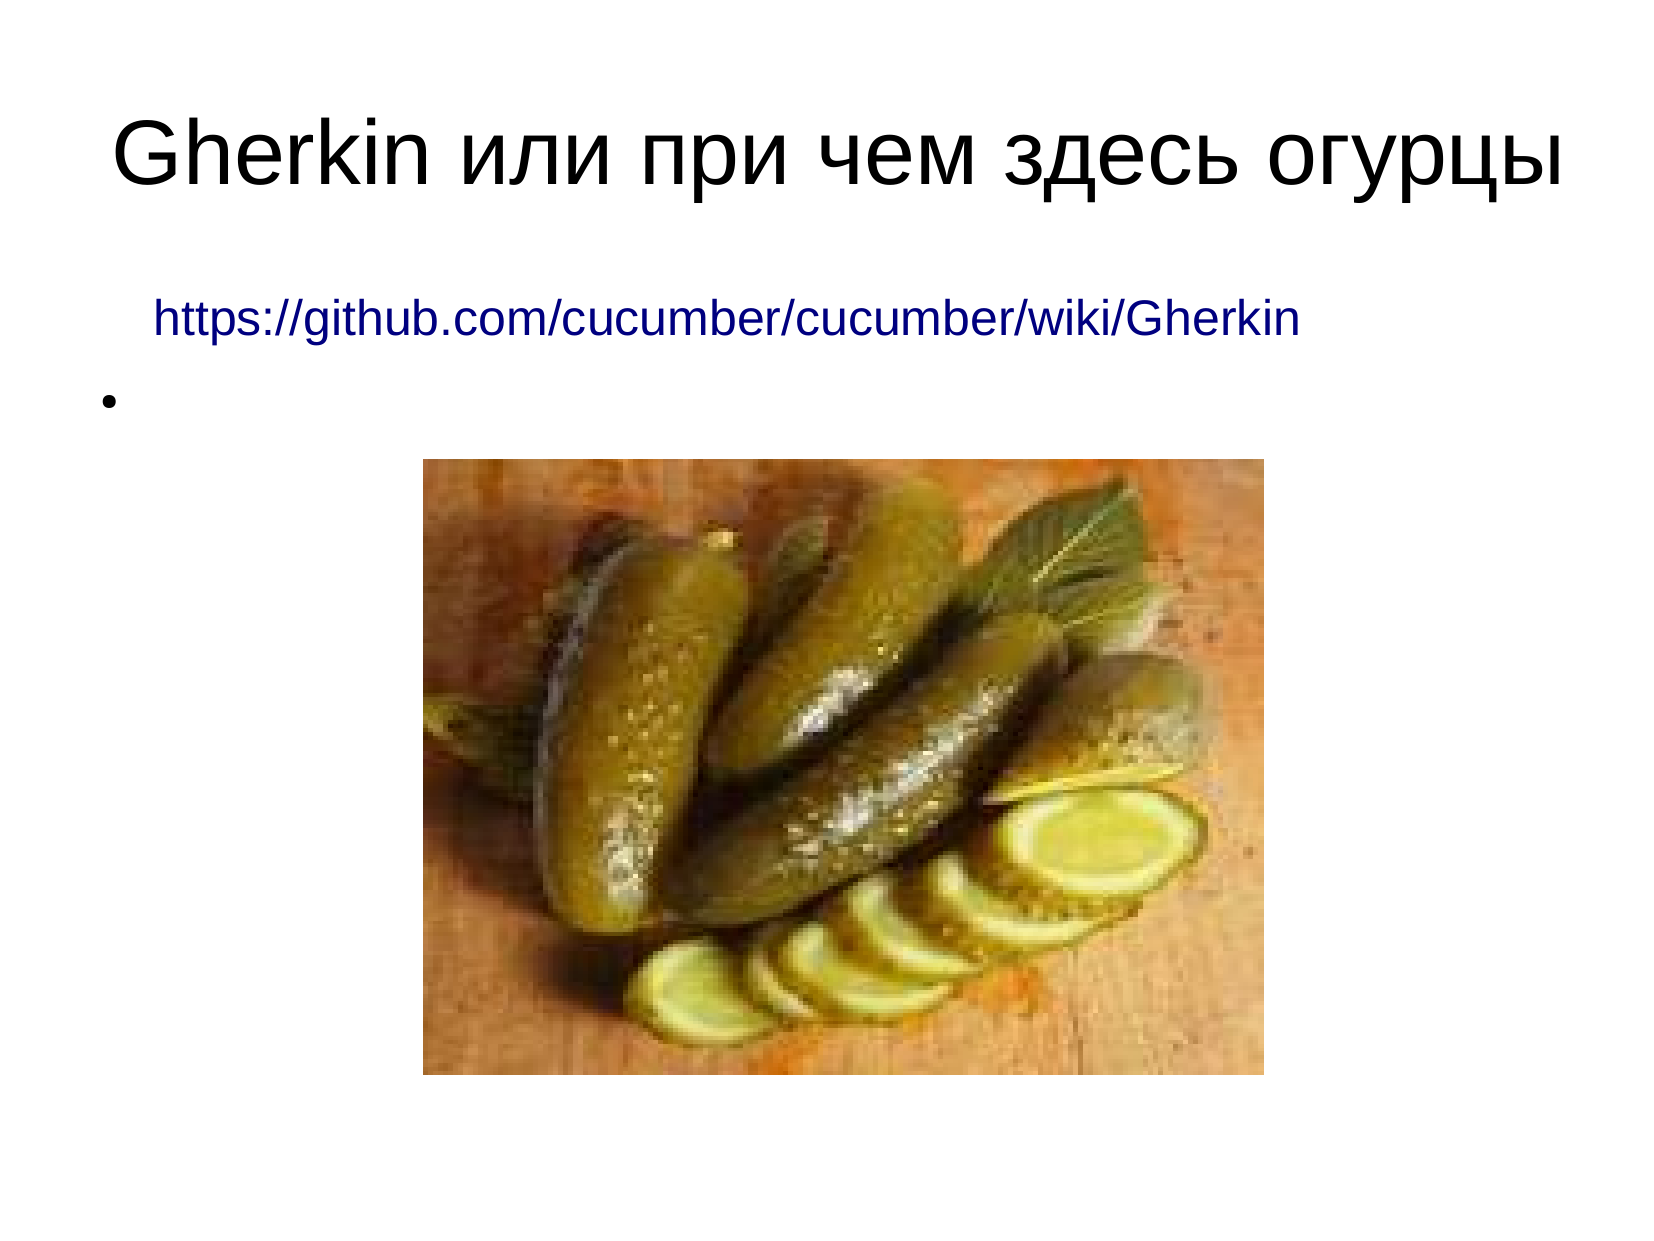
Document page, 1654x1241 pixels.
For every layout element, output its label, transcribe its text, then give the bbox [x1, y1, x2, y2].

picture [423, 459, 1264, 1075]
list https://github.com/cucumber/cucumber/wiki/Gherkin [82, 290, 1571, 1010]
title Gherkin или при чем здесь огурцы [82, 49, 1571, 257]
